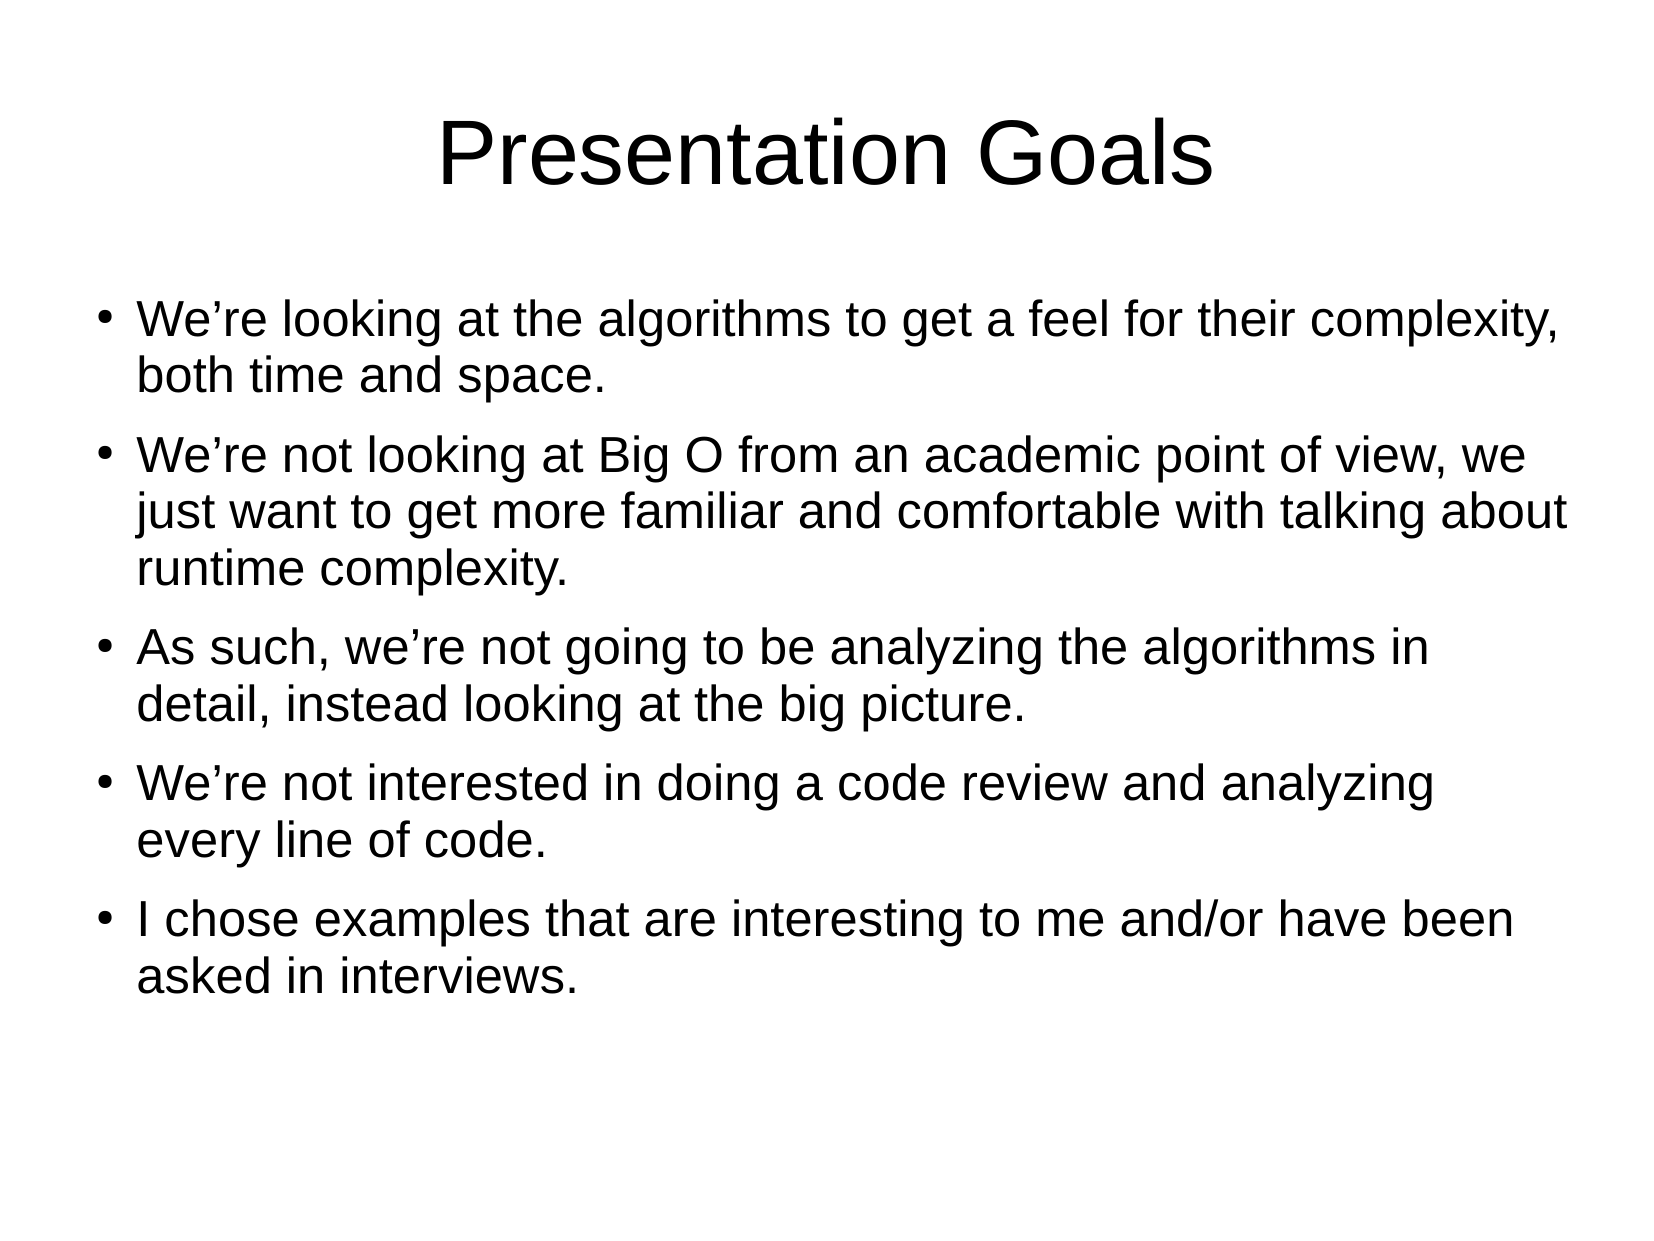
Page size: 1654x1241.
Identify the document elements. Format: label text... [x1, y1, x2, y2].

title Presentation Goals [82, 49, 1571, 257]
list We’re looking at the algorithms to get a feel for their complexity, both time and space. We’re not looking at Big O from an academic point of view, we just want to get more familiar and comfortable with talking about runtime complexity. As such, we’re not going to be analyzing the algorithms in detail, instead looking at the big picture. We’re not interested in doing a code review and analyzing every line of code. I chose examples that are interesting to me and/or have been asked in interviews. [82, 290, 1571, 1010]
